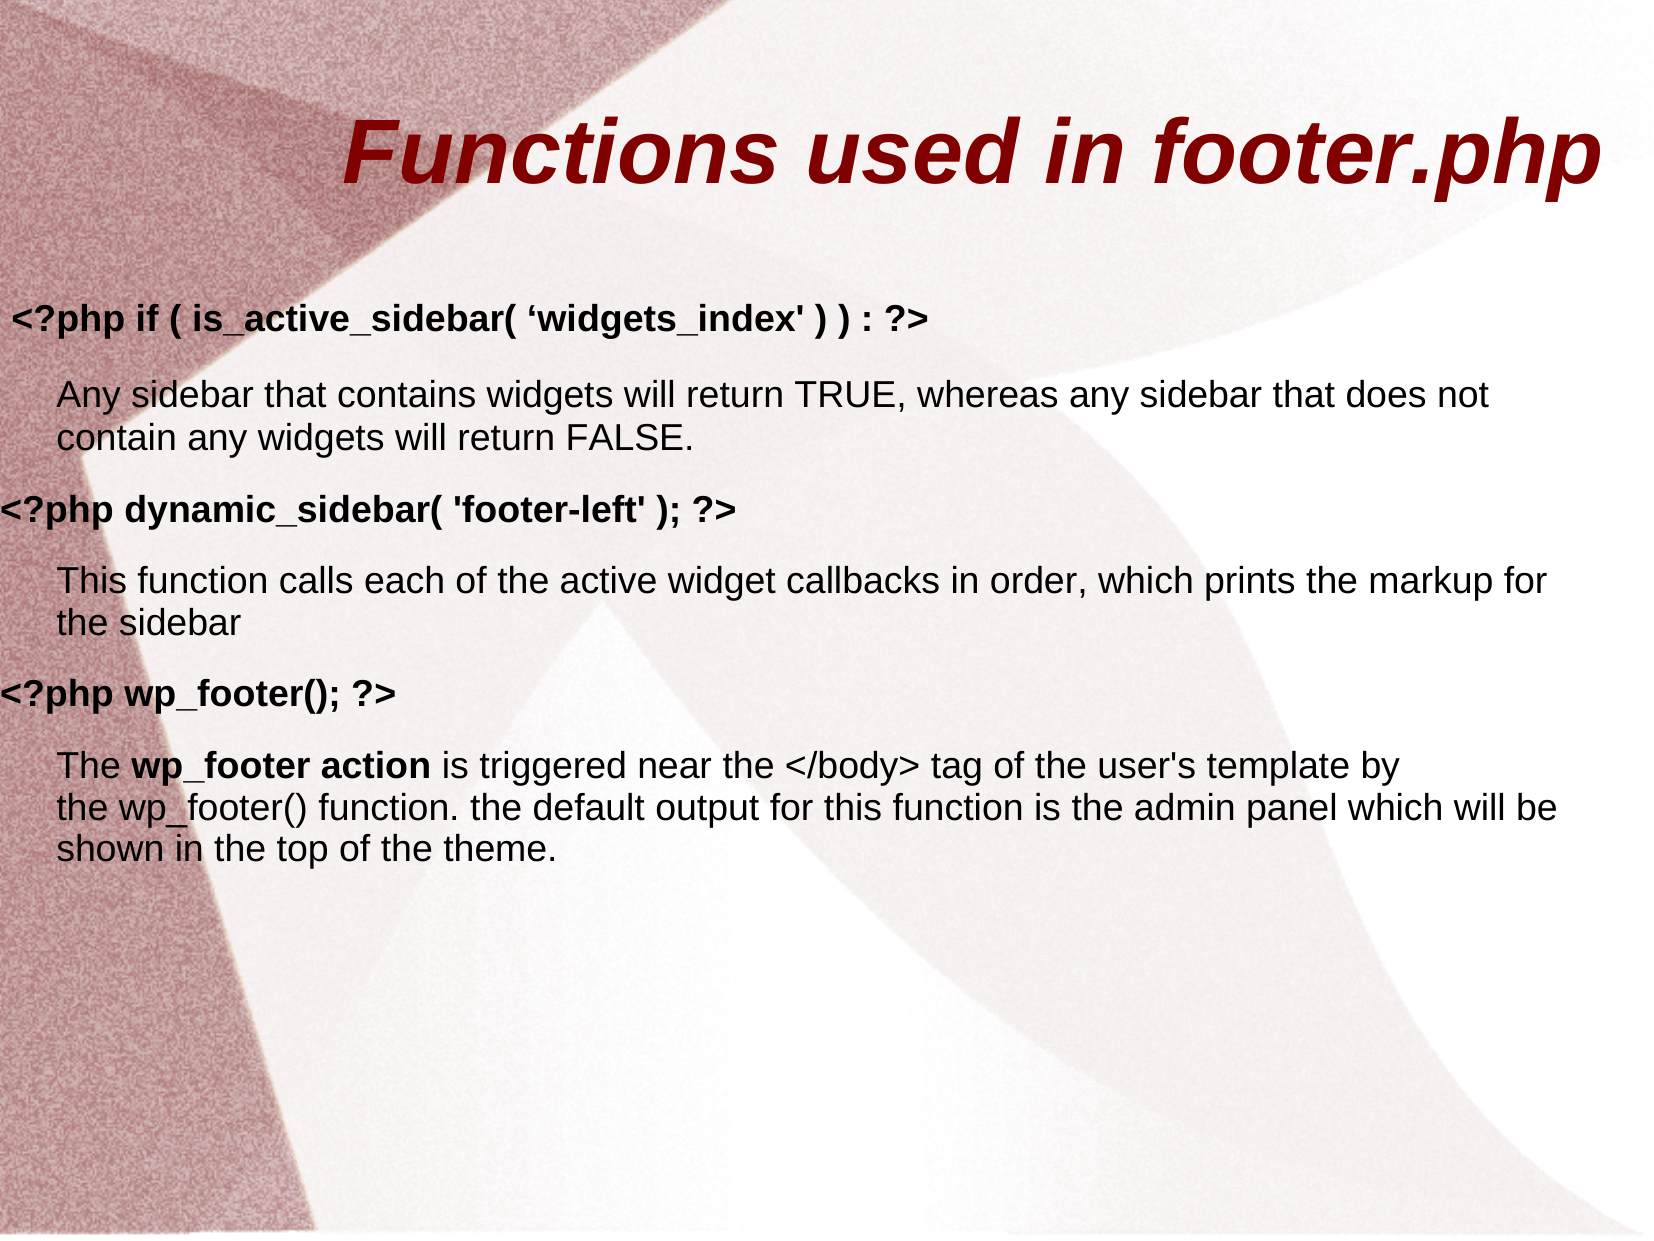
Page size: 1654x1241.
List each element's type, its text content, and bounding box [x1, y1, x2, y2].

list <?php if ( is_active_sidebar( ‘widgets_index' ) ) : ?> Any sidebar that contains widgets will return TRUE, whereas any sidebar that does not contain any widgets will return FALSE. <?php dynamic_sidebar( 'footer-left' ); ?> This function calls each of the active widget callbacks in order, which prints the markup for the sidebar <?php wp_footer(); ?> The wp_footer action is triggered near the </body> tag of the user's template by the wp_footer() function. the default output for this function is the admin panel which will be shown in the top of the theme. [0, 290, 1600, 942]
title Functions used in footer.php [165, 49, 1606, 257]
picture [0, 0, 1654, 1241]
